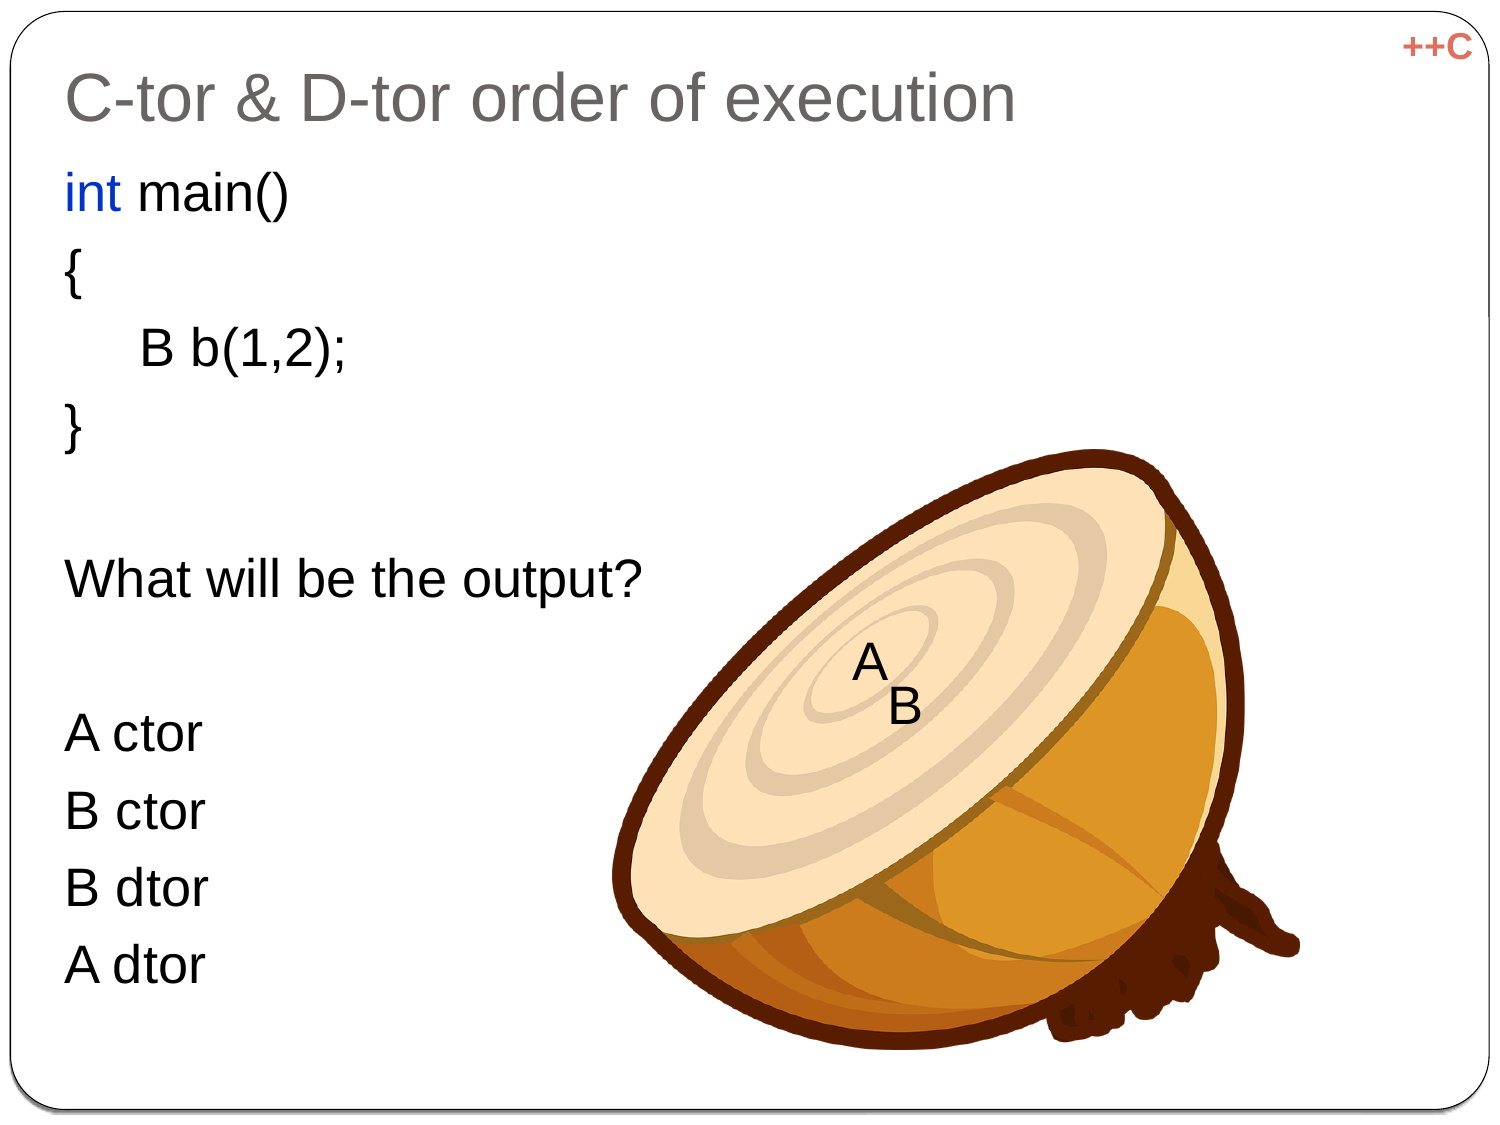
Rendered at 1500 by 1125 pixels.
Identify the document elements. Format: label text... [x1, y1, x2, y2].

text_box A [863, 648, 876, 665]
picture [612, 449, 1300, 1050]
list int main() { B b(1,2); } What will be the output? A ctor B ctor B dtor A dtor [50, 149, 1450, 1088]
title C-tor & D-tor order of execution [50, 45, 1450, 149]
text_box A [837, 618, 907, 707]
text_box B [872, 662, 942, 750]
